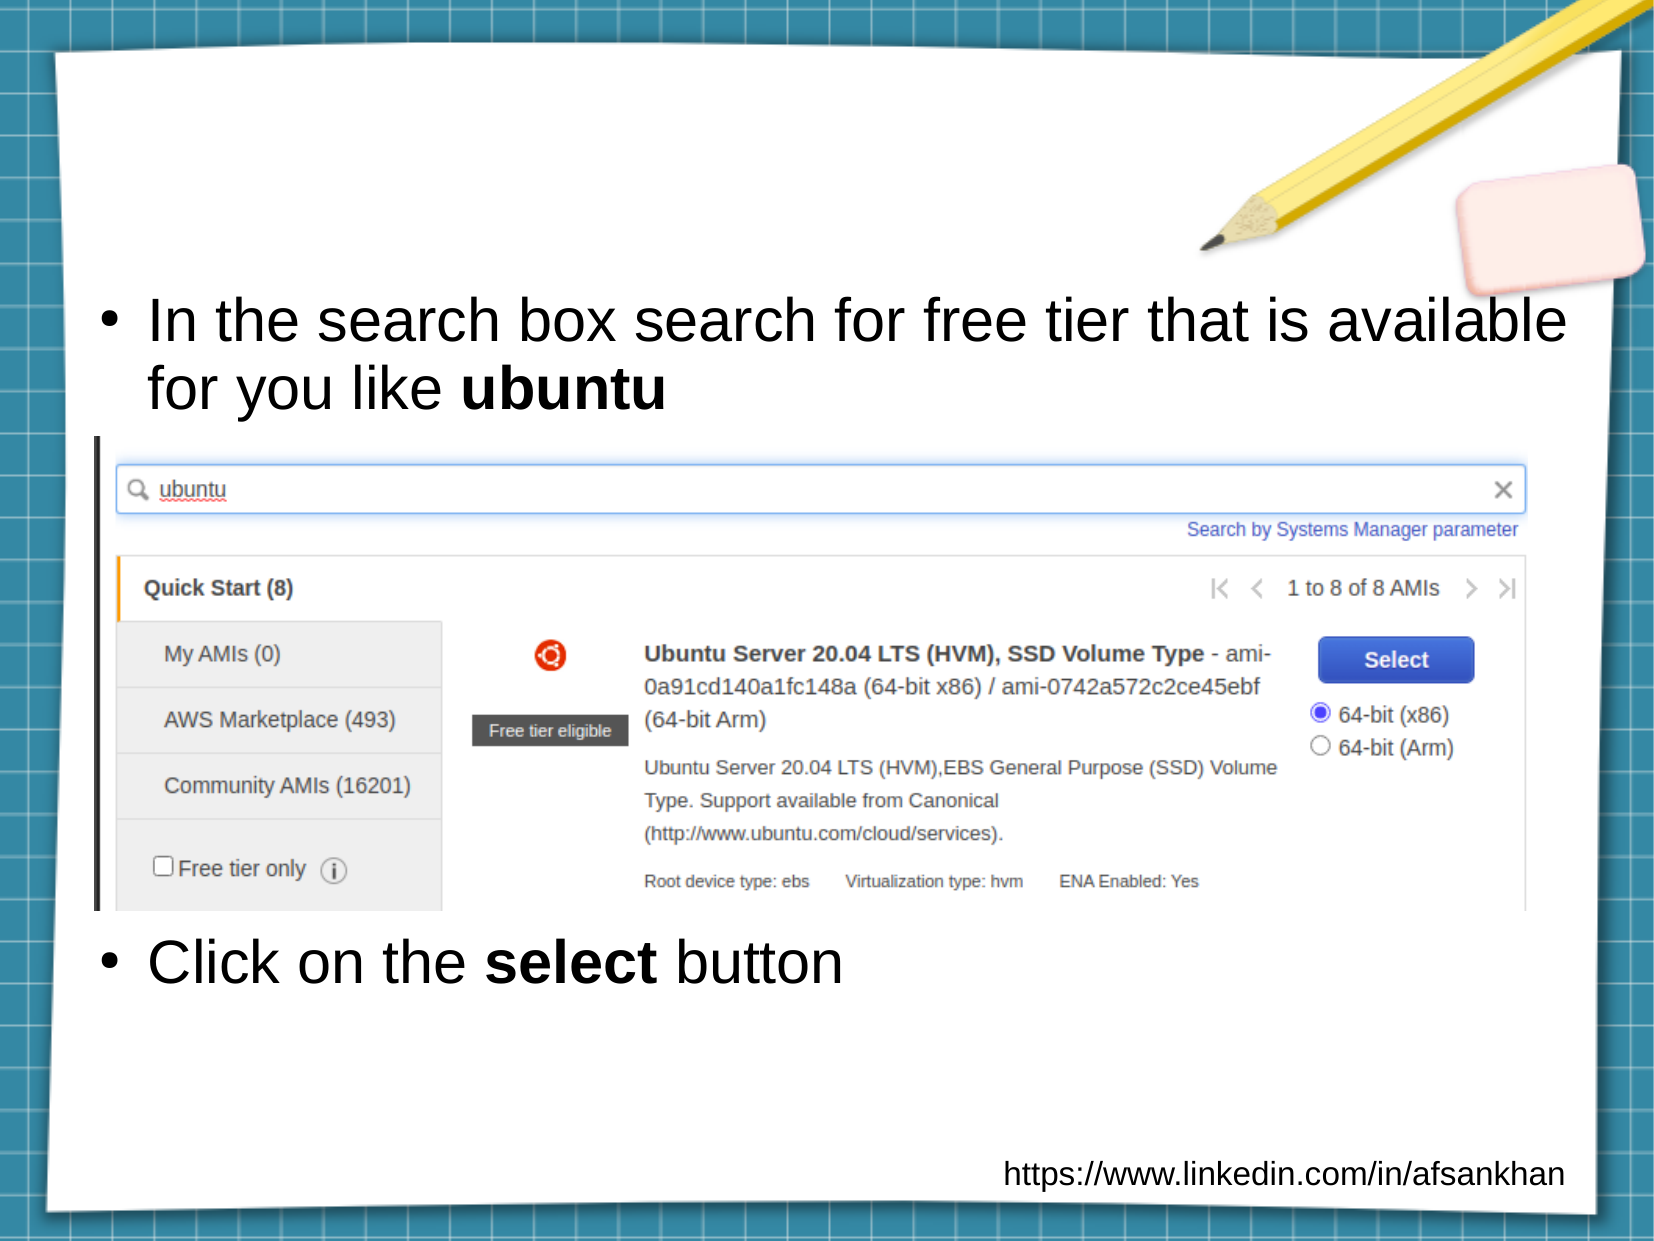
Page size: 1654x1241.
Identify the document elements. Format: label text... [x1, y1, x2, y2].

picture [0, 0, 1654, 1241]
text_box https://www.linkedin.com/in/afsankhan [988, 1148, 1582, 1201]
list In the search box search for free tier that is available for you like ubuntu Click on the select button [82, 285, 1571, 1005]
